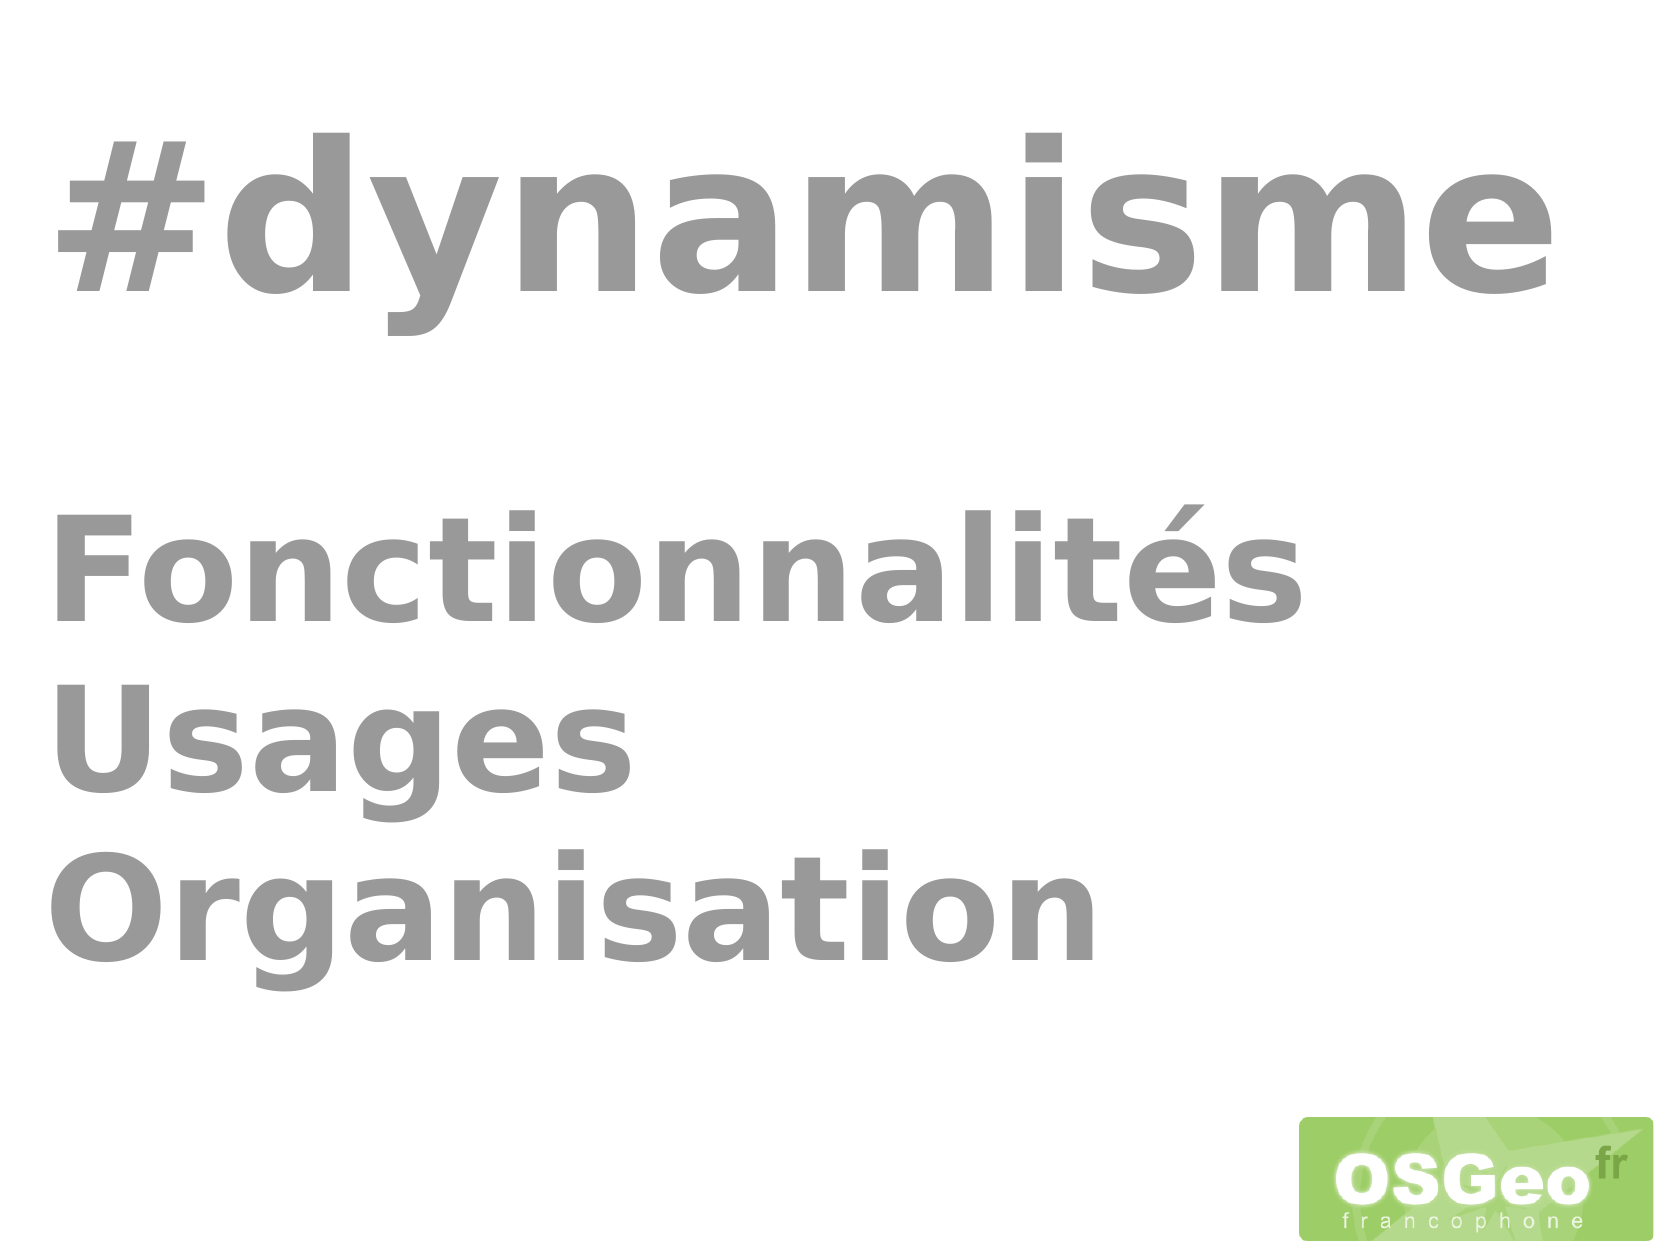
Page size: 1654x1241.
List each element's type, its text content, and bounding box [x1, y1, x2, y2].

text_box #dynamisme Fonctionnalités Usages Organisation [29, 91, 1625, 1241]
picture [1299, 1117, 1654, 1241]
